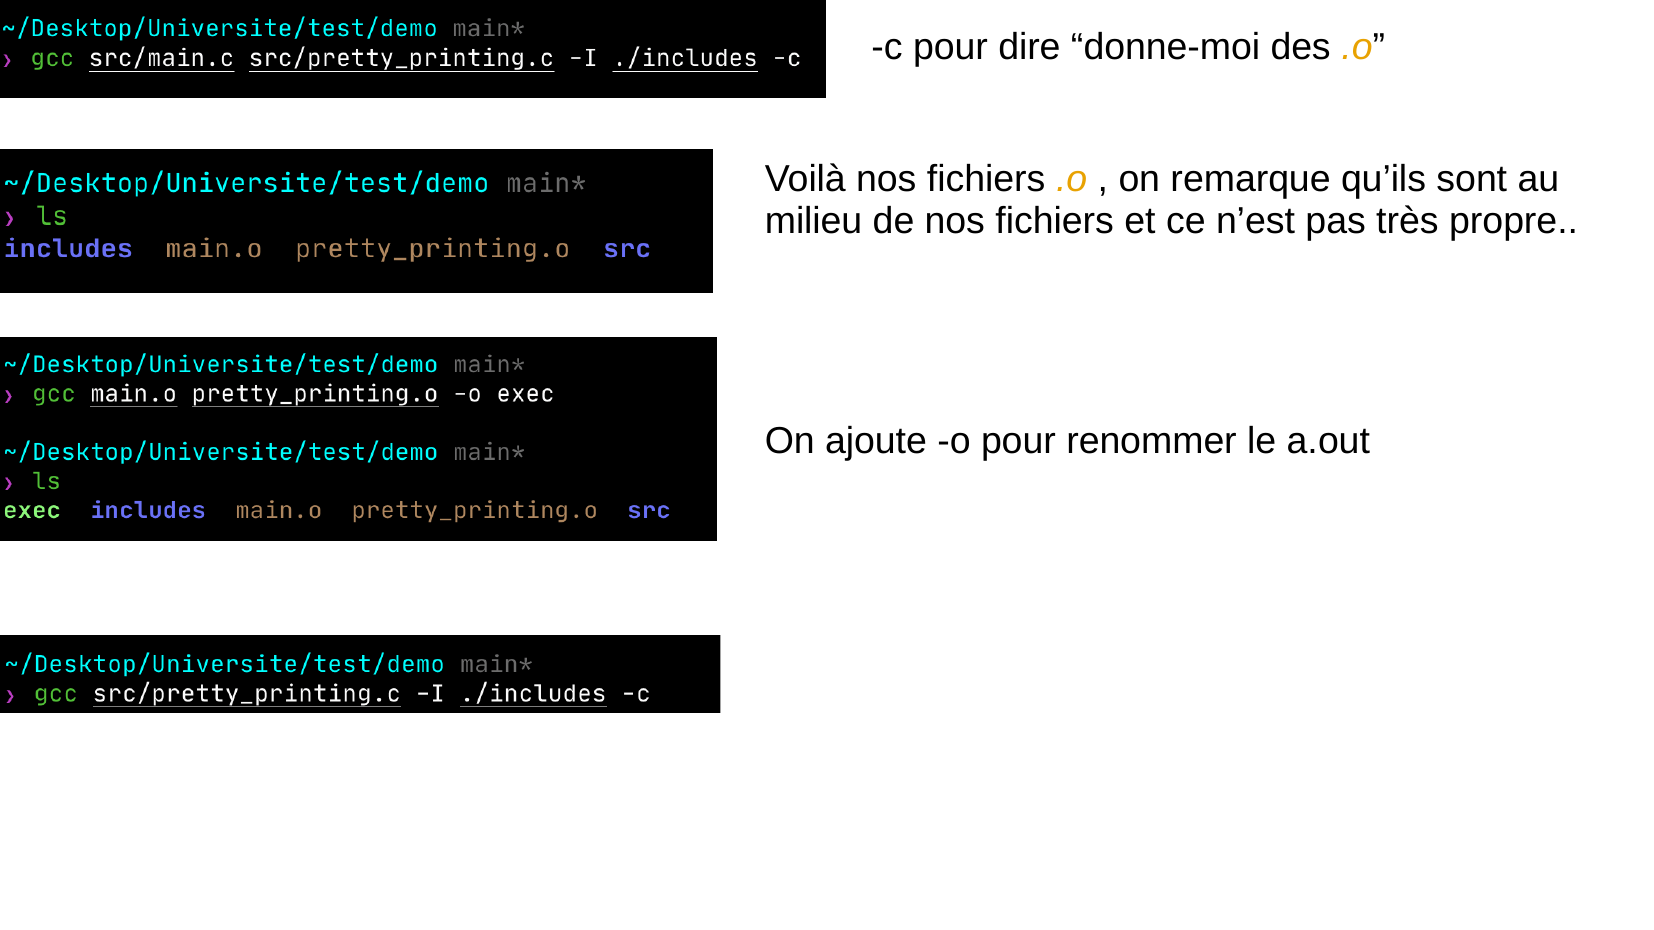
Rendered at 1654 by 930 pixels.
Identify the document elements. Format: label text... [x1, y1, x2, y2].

picture [0, 0, 826, 98]
text_box -c pour dire “donne-moi des .o” [856, 17, 1607, 131]
picture [0, 337, 717, 541]
picture [0, 149, 713, 293]
text_box On ajoute -o pour renommer le a.out [750, 412, 1613, 488]
text_box Voilà nos fichiers .o , on remarque qu’ils sont au milieu de nos fichiers et ce n’est pas très propre.. [750, 150, 1613, 301]
picture [0, 635, 721, 713]
